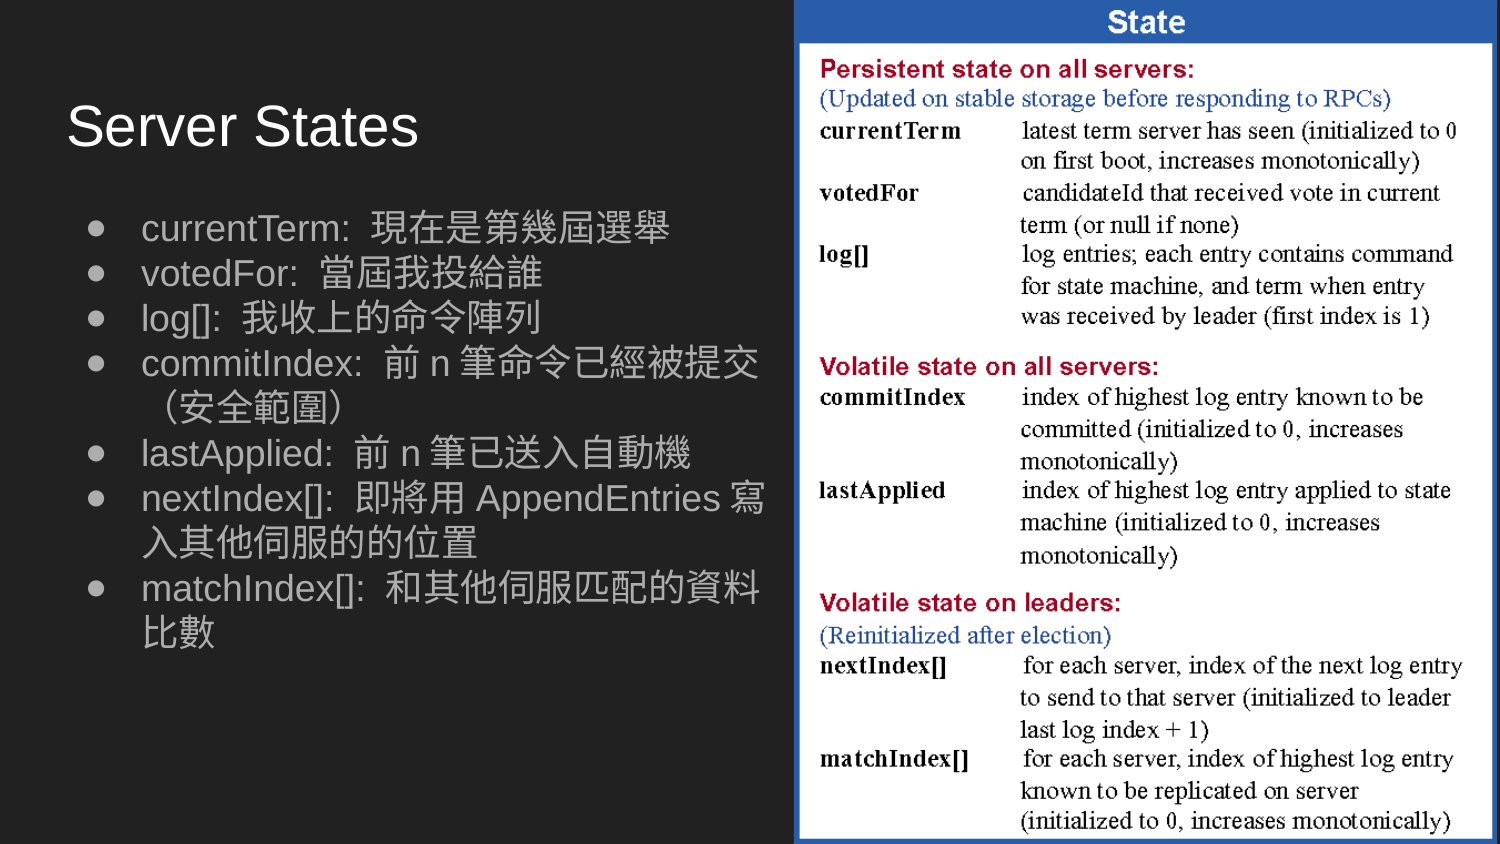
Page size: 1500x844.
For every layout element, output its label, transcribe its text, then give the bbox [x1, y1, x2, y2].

picture [793, 0, 1498, 844]
list currentTerm: 現在是第幾屆選舉 votedFor: 當屆我投給誰 log[]: 我收上的命令陣列 commitIndex: 前n筆命令已經被提交（安全範圍） lastApplied: 前n筆已送入自動機 nextIndex[]: 即將用AppendEntries寫入其他伺服的的位置 matchIndex[]: 和其他伺服匹配的資料比數 [51, 189, 793, 750]
title Server States [51, 72, 793, 167]
